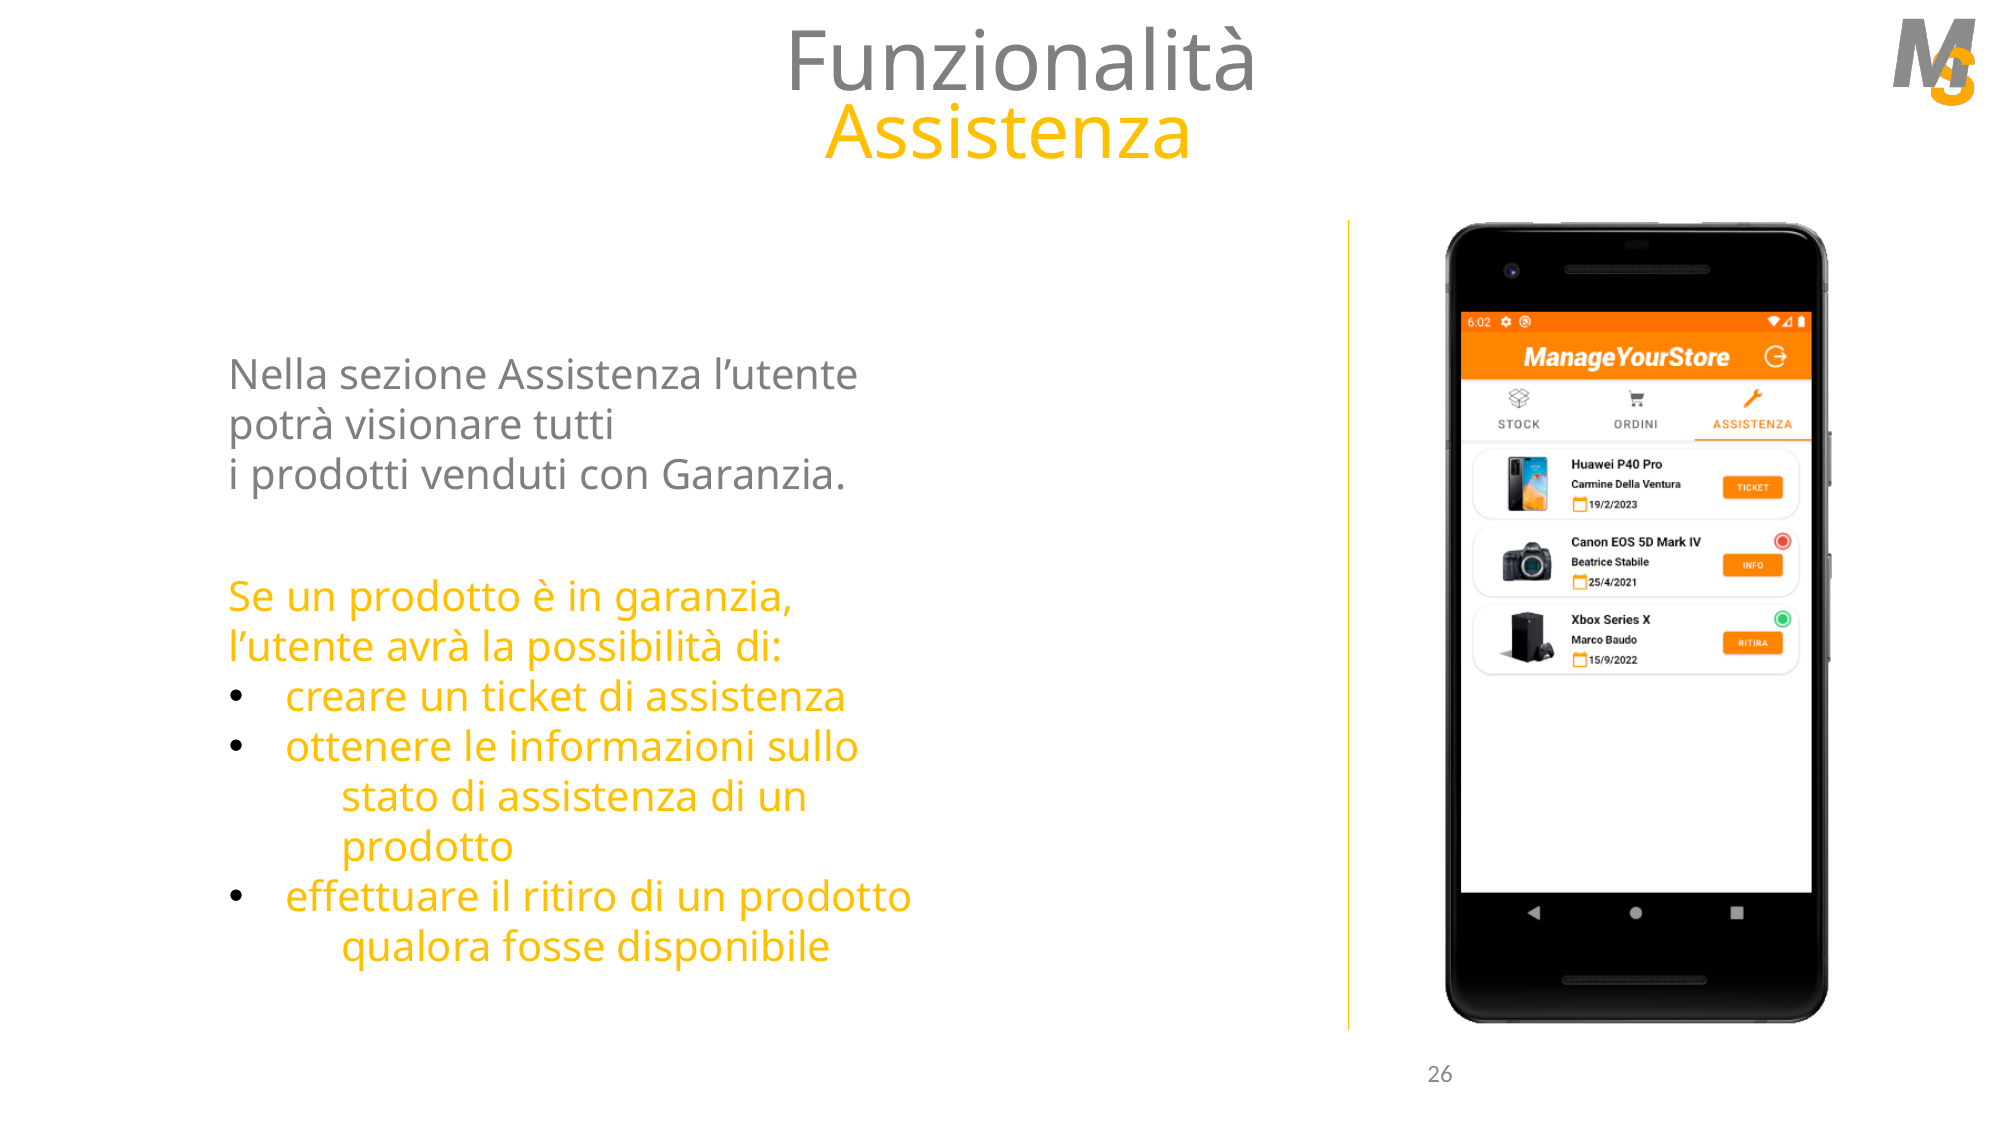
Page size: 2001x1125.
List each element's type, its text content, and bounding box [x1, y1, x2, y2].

text_box Nella sezione Assistenza l’utente potrà visionare tutti i prodotti venduti con Garanzia. [213, 340, 942, 508]
text_box Assistenza [810, 76, 1234, 183]
text_box [1412, 1042, 1863, 1103]
picture [1440, 220, 1835, 1030]
text_box Se un prodotto è in garanzia, l’utente avrà la possibilità di: creare un ticket di assistenza ottenere le informazioni sullo stato di assistenza di un prodotto effettuare il ritiro di un prodotto qualora fosse disponibile [213, 562, 942, 932]
text_box Funzionalità [759, 0, 1285, 117]
picture [1876, 0, 1993, 117]
